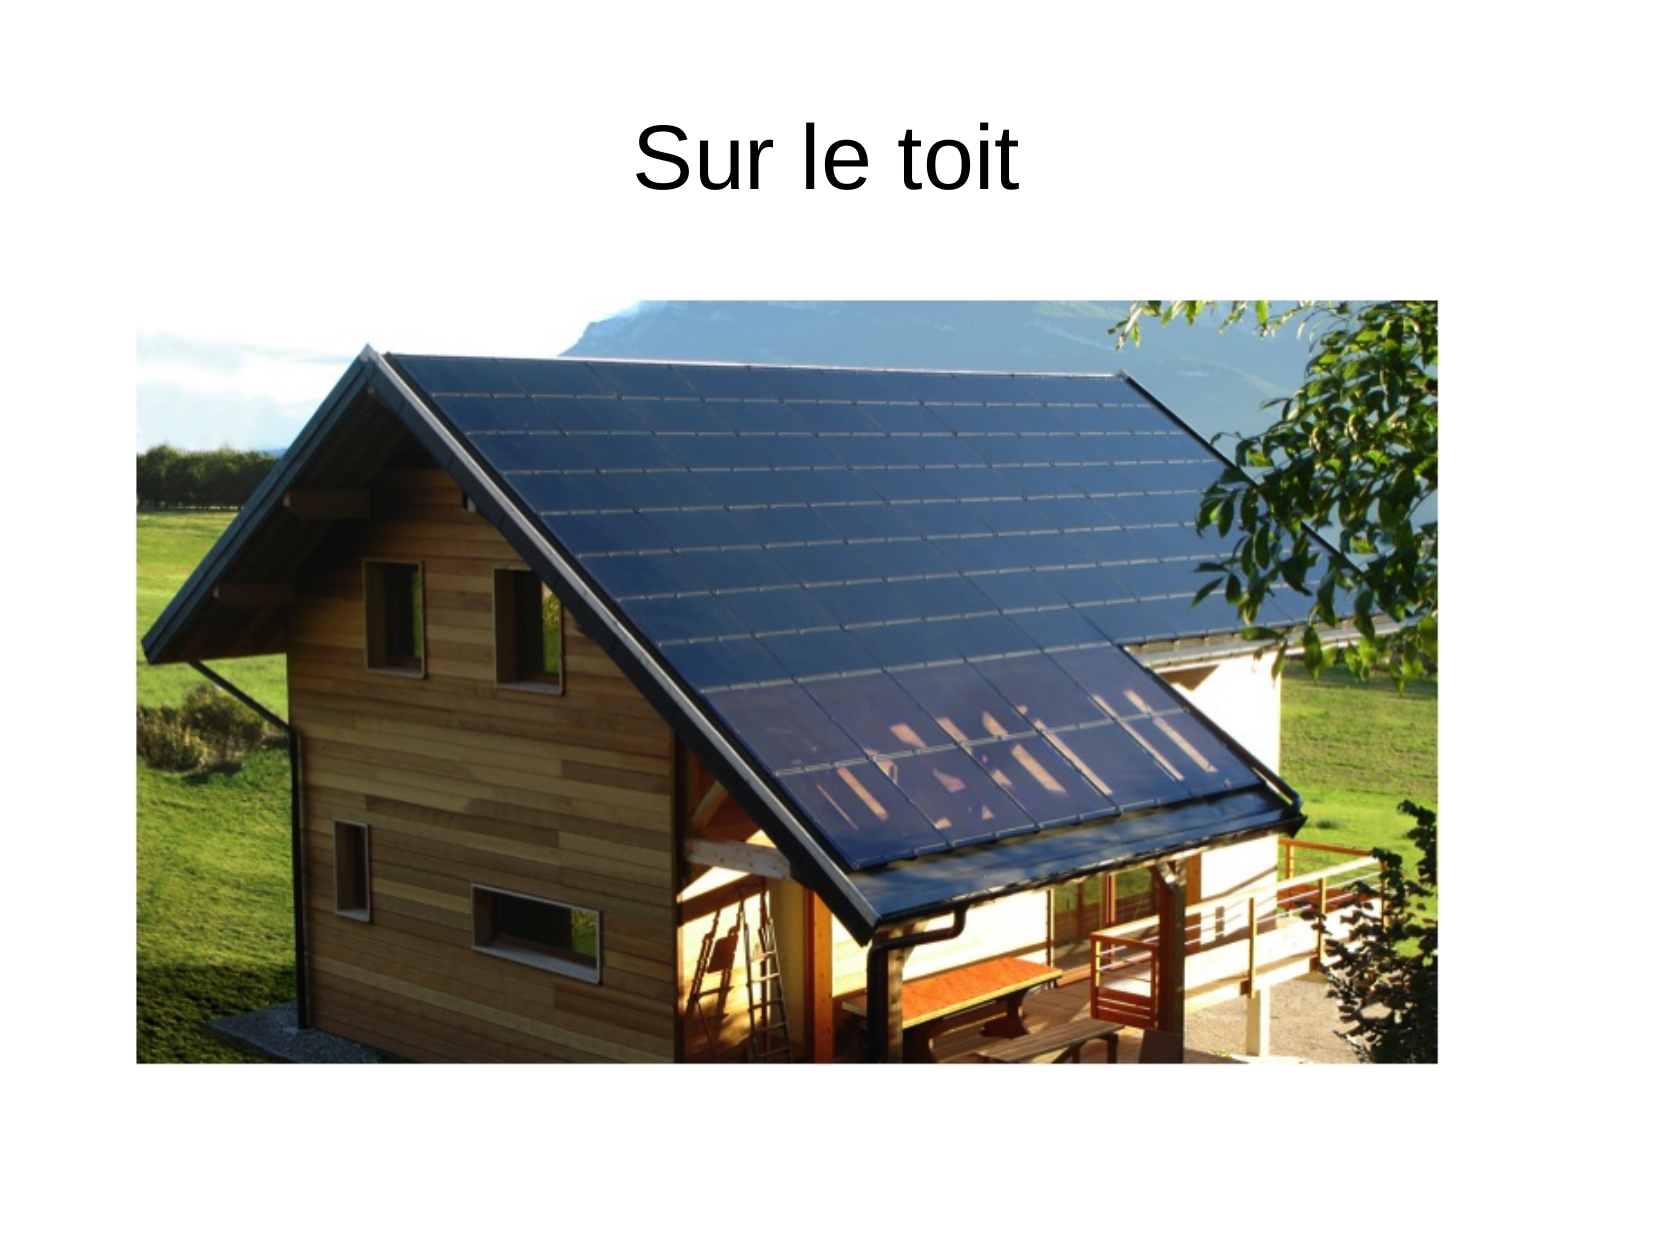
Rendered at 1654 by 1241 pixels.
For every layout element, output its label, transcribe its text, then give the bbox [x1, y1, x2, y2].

picture [135, 299, 1440, 1066]
title Sur le toit [82, 56, 1571, 250]
